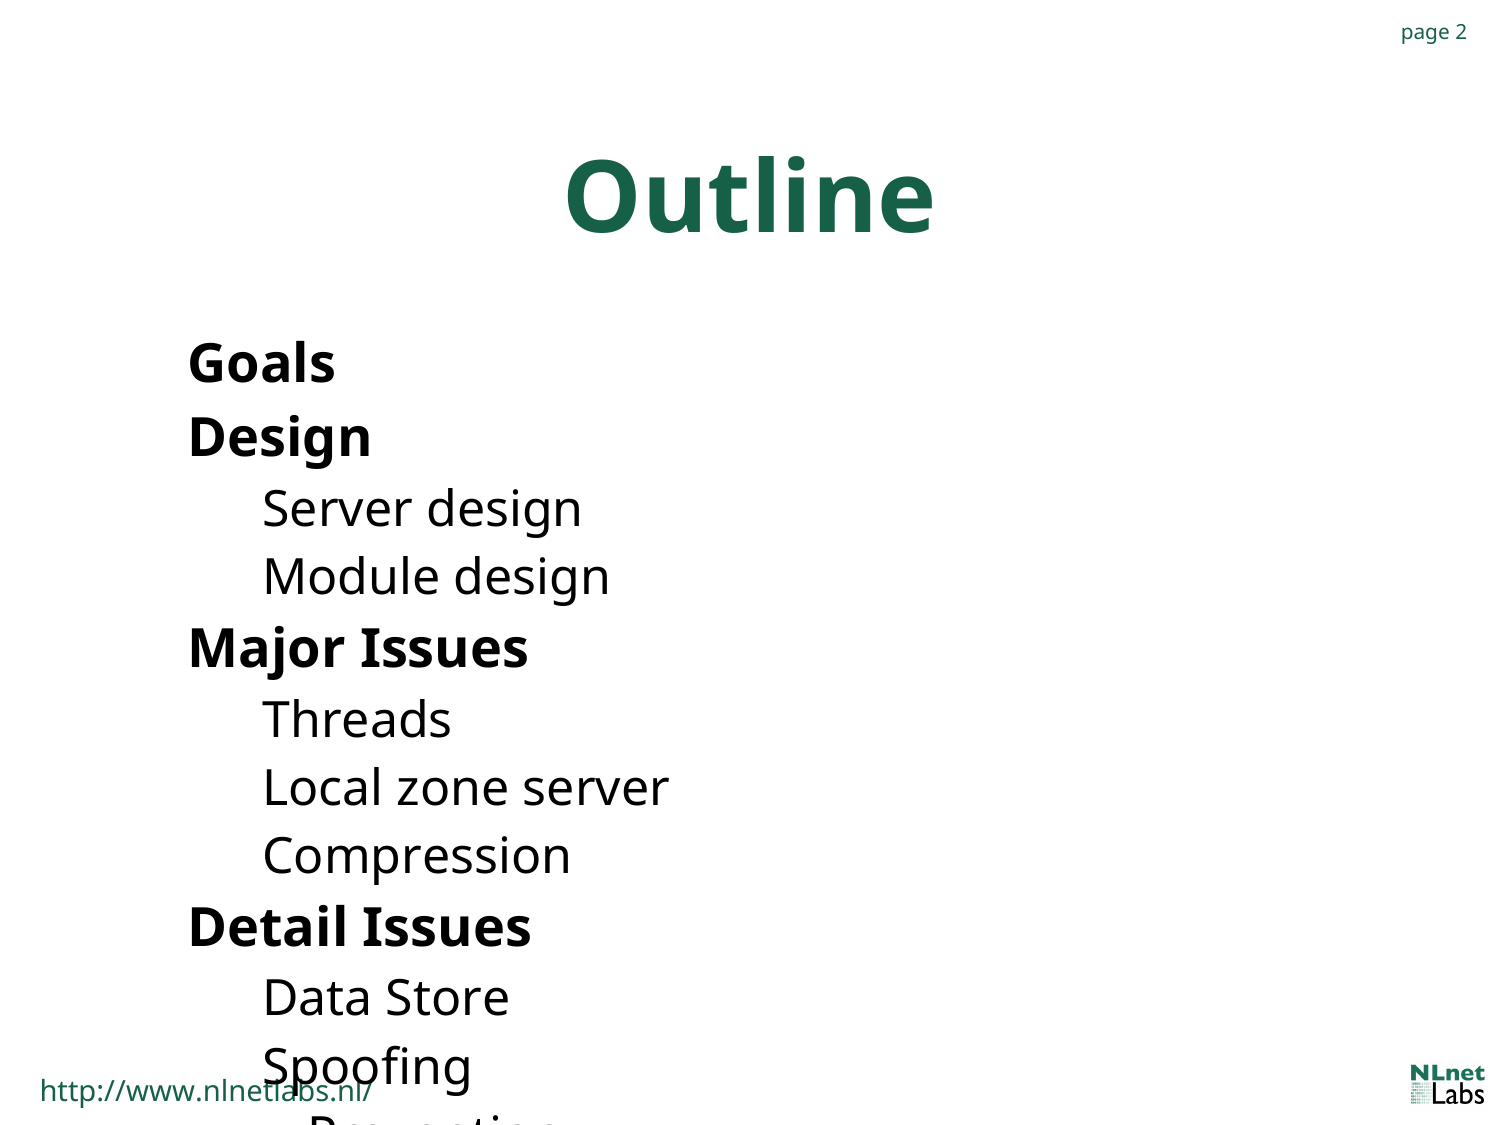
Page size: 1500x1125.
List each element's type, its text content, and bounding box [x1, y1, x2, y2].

list Goals Design Server design Module design Major Issues Threads Local zone server Compression Detail Issues Data Store Spoofing Prevention Overload Handling [112, 324, 735, 1037]
title Outline [112, 66, 1388, 322]
picture [1409, 1059, 1485, 1111]
